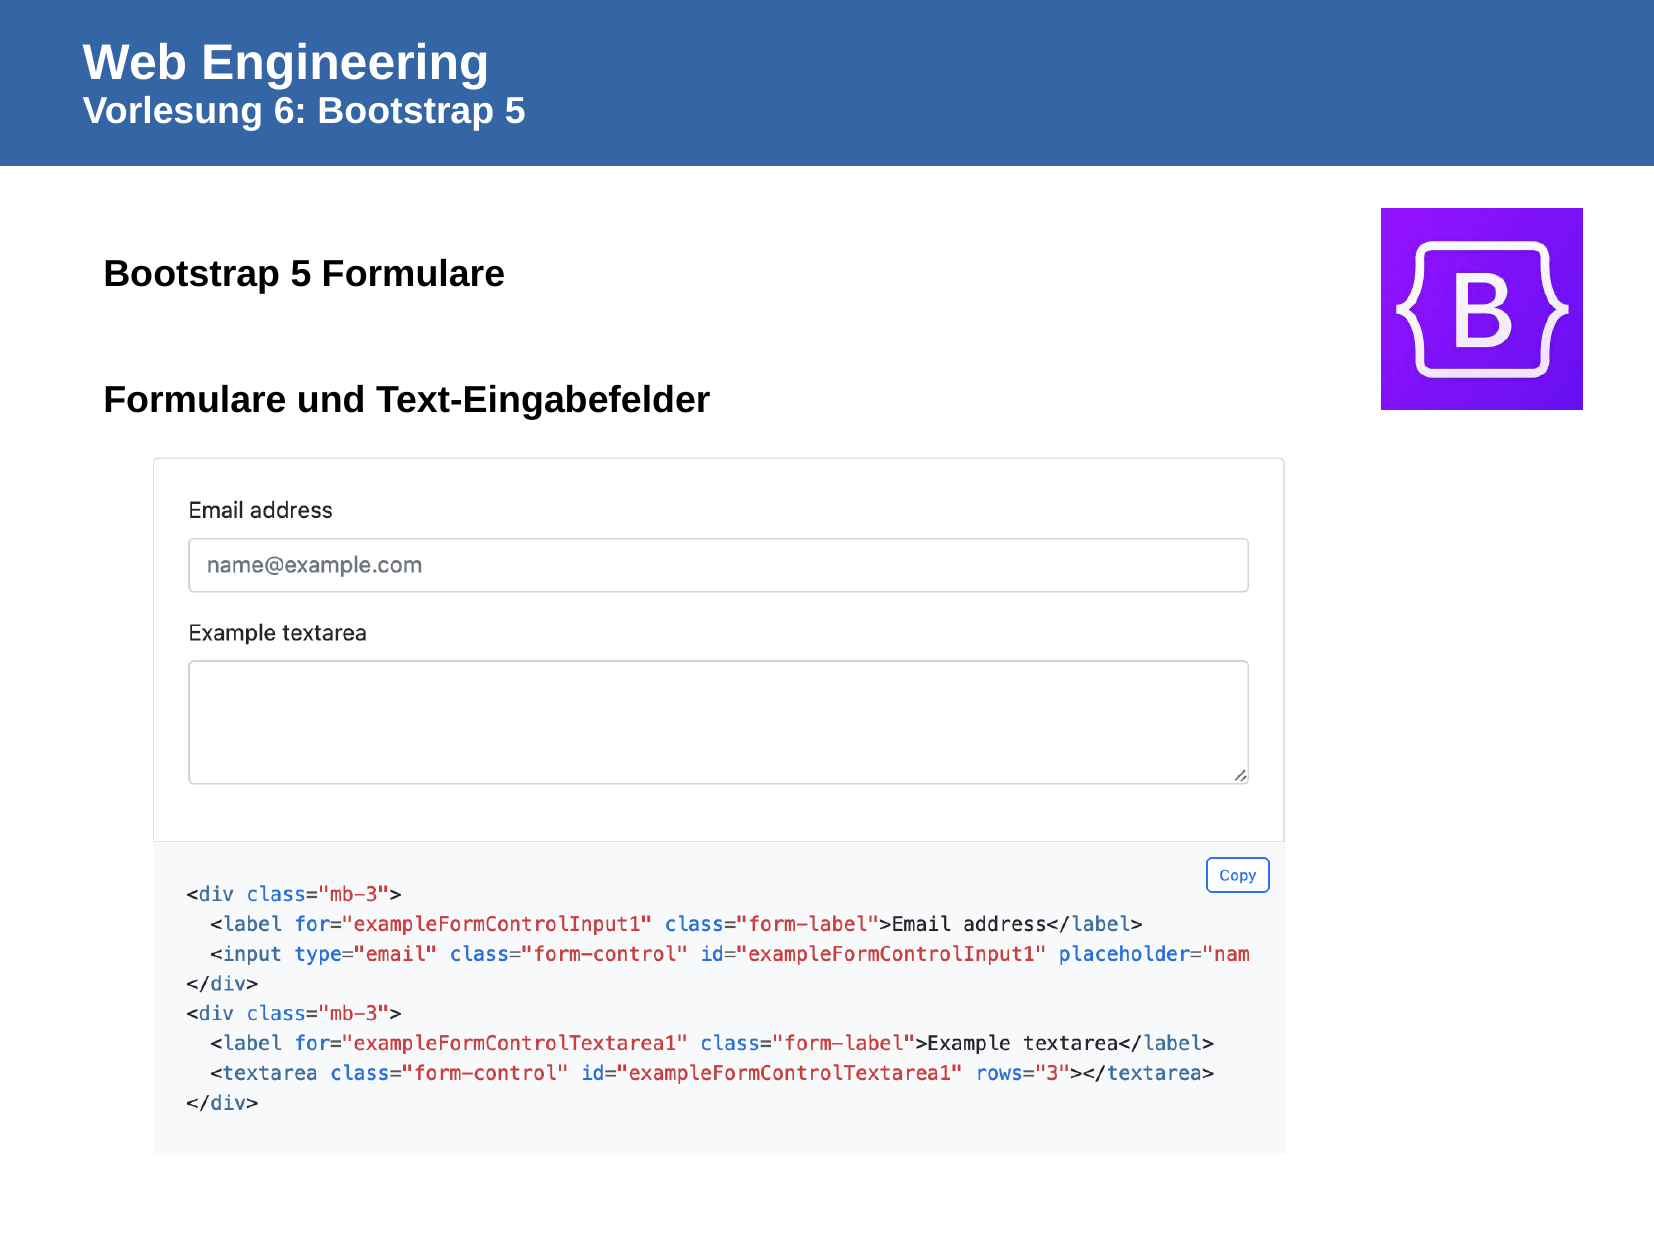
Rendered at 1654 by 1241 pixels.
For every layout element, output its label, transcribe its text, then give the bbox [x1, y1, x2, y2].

title Web Engineering Vorlesung 6: Bootstrap 5 [82, 0, 1571, 166]
text_box Bootstrap 5 Formulare Formulare und Text-Eingabefelder [88, 224, 1595, 1241]
picture [144, 448, 1300, 1173]
picture [1381, 208, 1583, 410]
